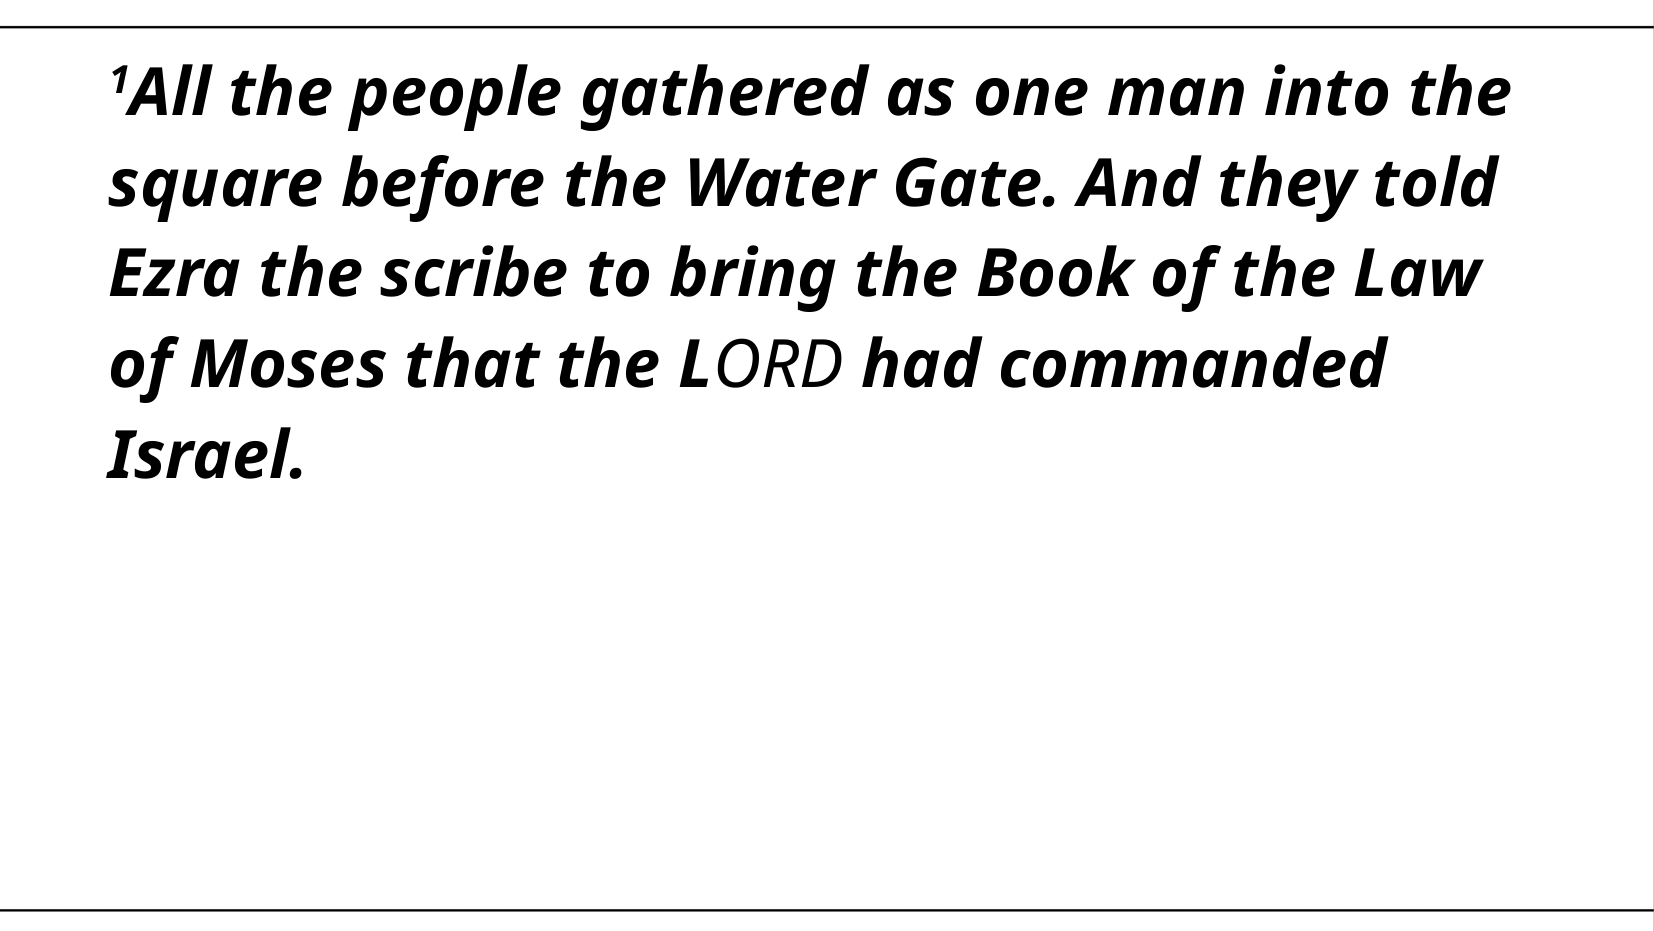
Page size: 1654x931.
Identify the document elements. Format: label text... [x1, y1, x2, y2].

picture [0, 0, 1654, 931]
text_box 1All the people gathered as one man into the square before the Water Gate. And they told Ezra the scribe to bring the Book of the Law of Moses that the LORD had commanded Israel. [93, 36, 1564, 407]
